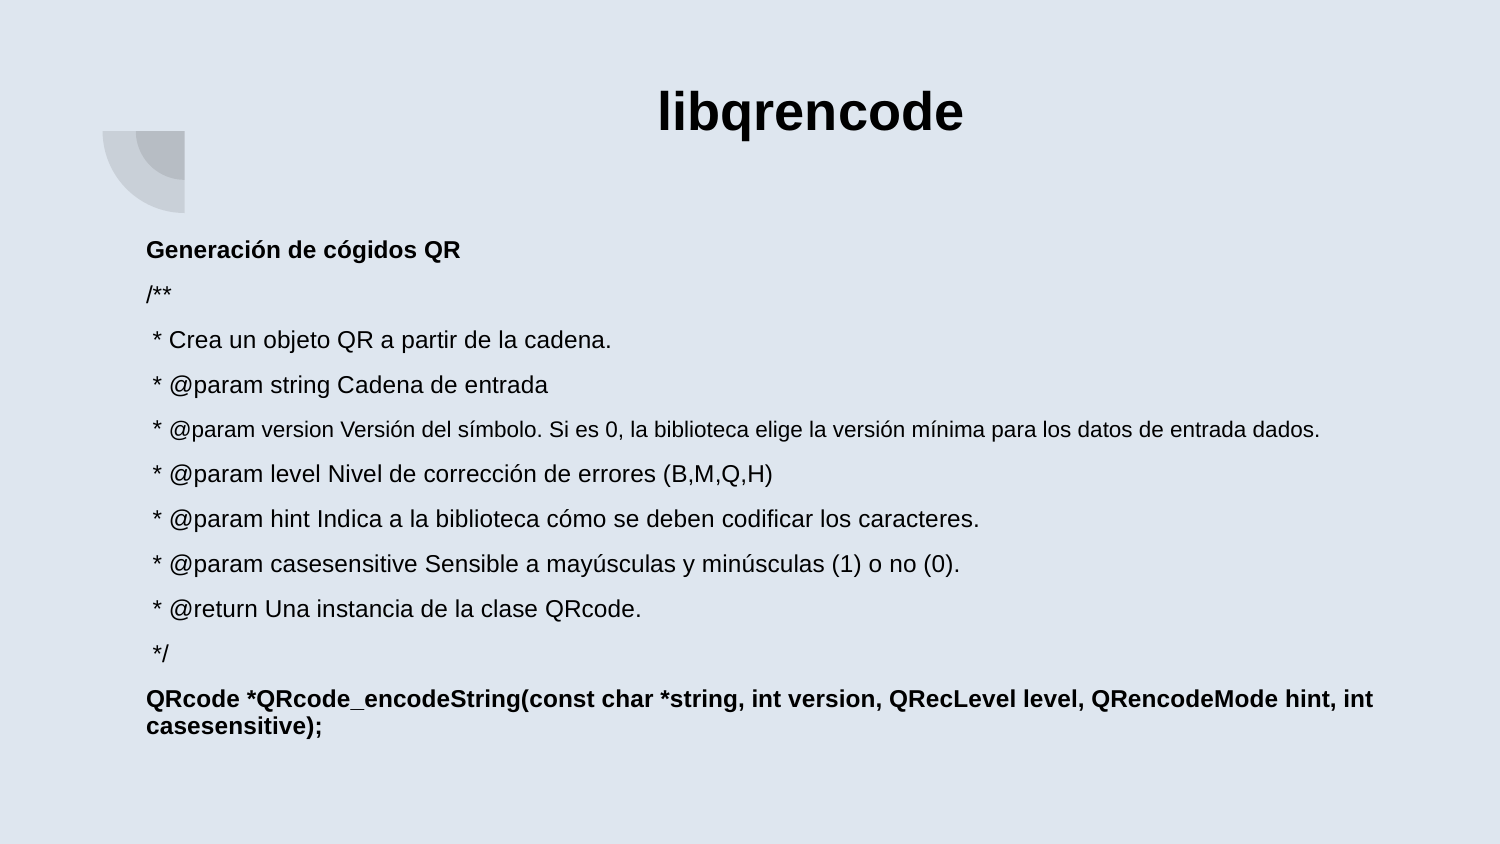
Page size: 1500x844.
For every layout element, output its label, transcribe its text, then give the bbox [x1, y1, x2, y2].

title libqrencode [234, 29, 1388, 194]
list Generación de cógidos QR /** * Crea un objeto QR a partir de la cadena. * @param string Cadena de entrada * @param version Versión del símbolo. Si es 0, la biblioteca elige la versión mínima para los datos de entrada dados. * @param level Nivel de corrección de errores (B,M,Q,H) * @param hint Indica a la biblioteca cómo se deben codificar los caracteres. * @param casesensitive Sensible a mayúsculas y minúsculas (1) o no (0). * @return Una instancia de la clase QRcode. */ QRcode *QRcode_encodeString(const char *string, int version, QRecLevel level, QRencodeMode hint, int casesensitive); [145, 236, 1388, 744]
